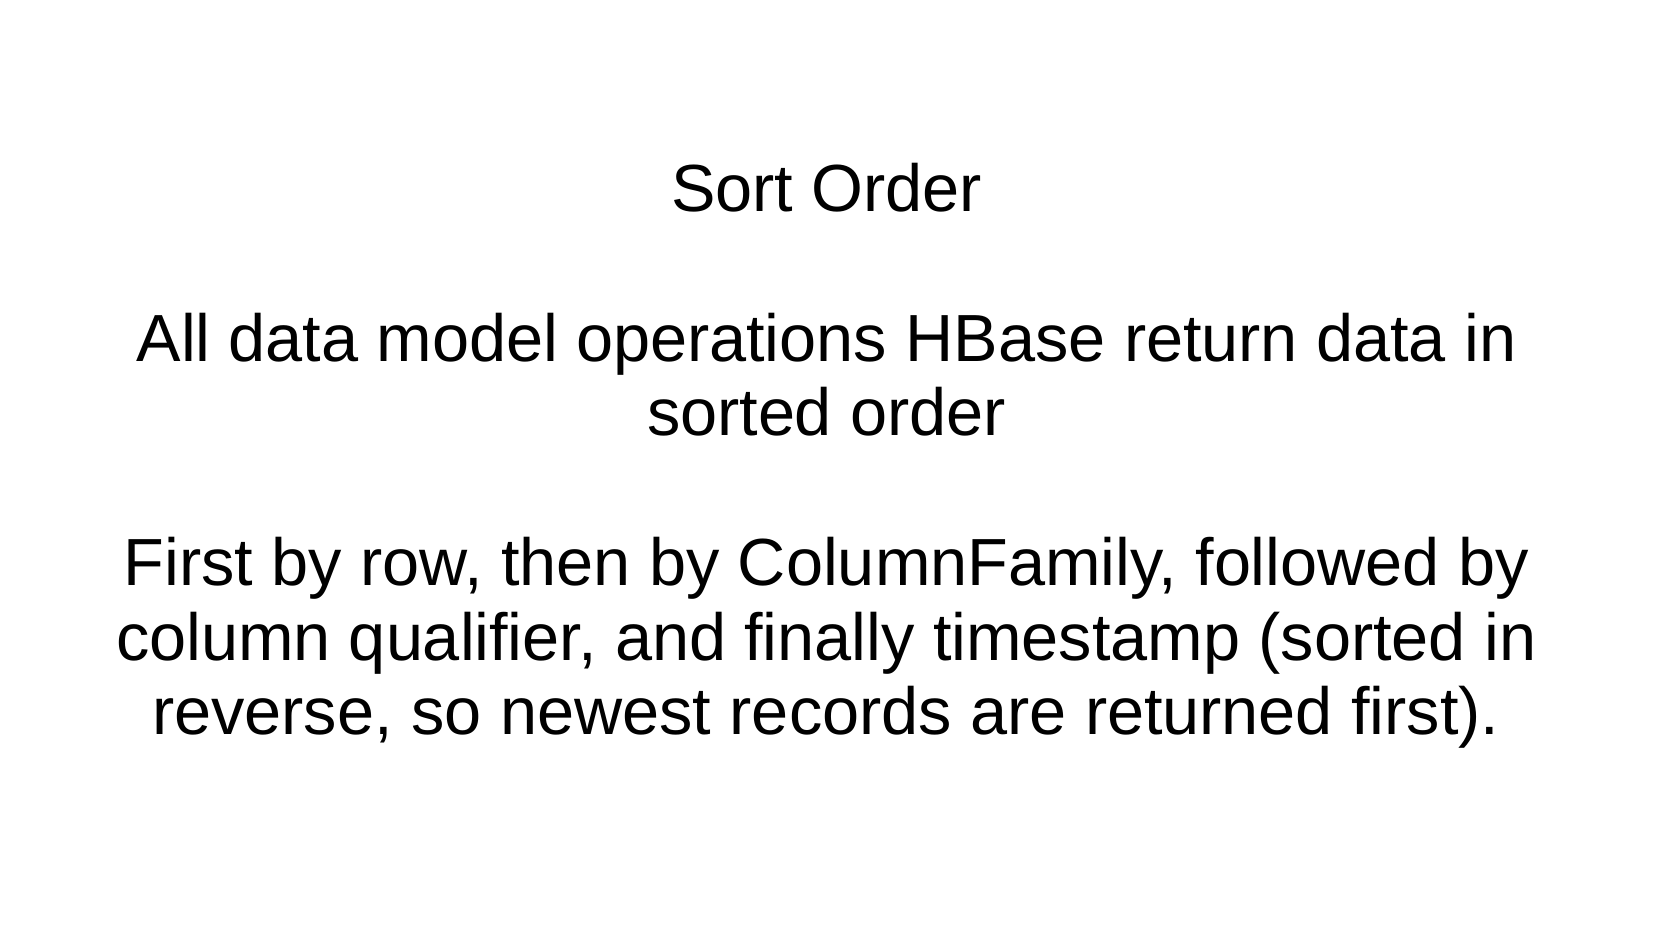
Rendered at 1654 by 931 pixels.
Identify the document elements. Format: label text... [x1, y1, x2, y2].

subtitle Sort Order All data model operations HBase return data in sorted order First by row, then by ColumnFamily, followed by column qualifier, and finally timestamp (sorted in reverse, so newest records are returned first). [82, 75, 1571, 826]
